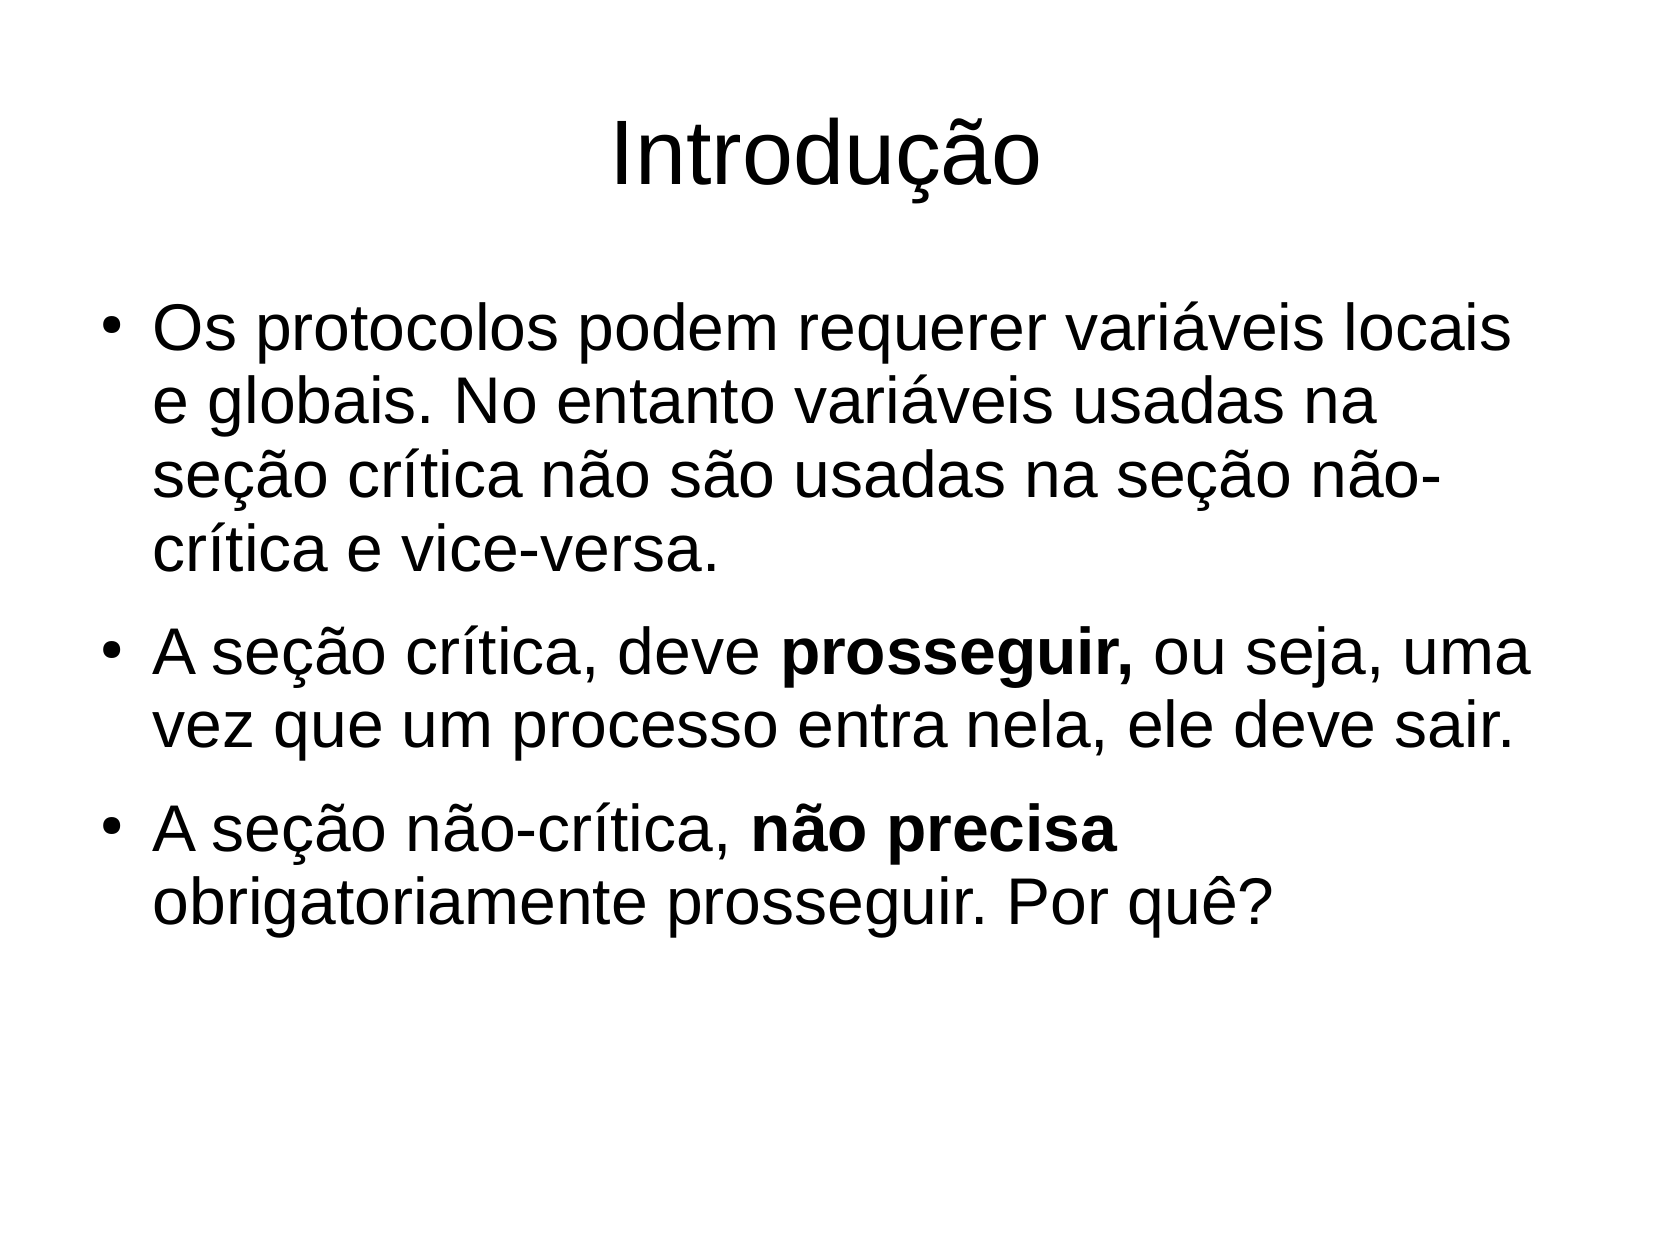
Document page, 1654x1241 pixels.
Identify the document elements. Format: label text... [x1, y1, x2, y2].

title Introdução [82, 49, 1571, 257]
list Os protocolos podem requerer variáveis locais e globais. No entanto variáveis usadas na seção crítica não são usadas na seção não-crítica e vice-versa. A seção crítica, deve prosseguir, ou seja, uma vez que um processo entra nela, ele deve sair. A seção não-crítica, não precisa obrigatoriamente prosseguir. Por quê? [82, 290, 1538, 1010]
